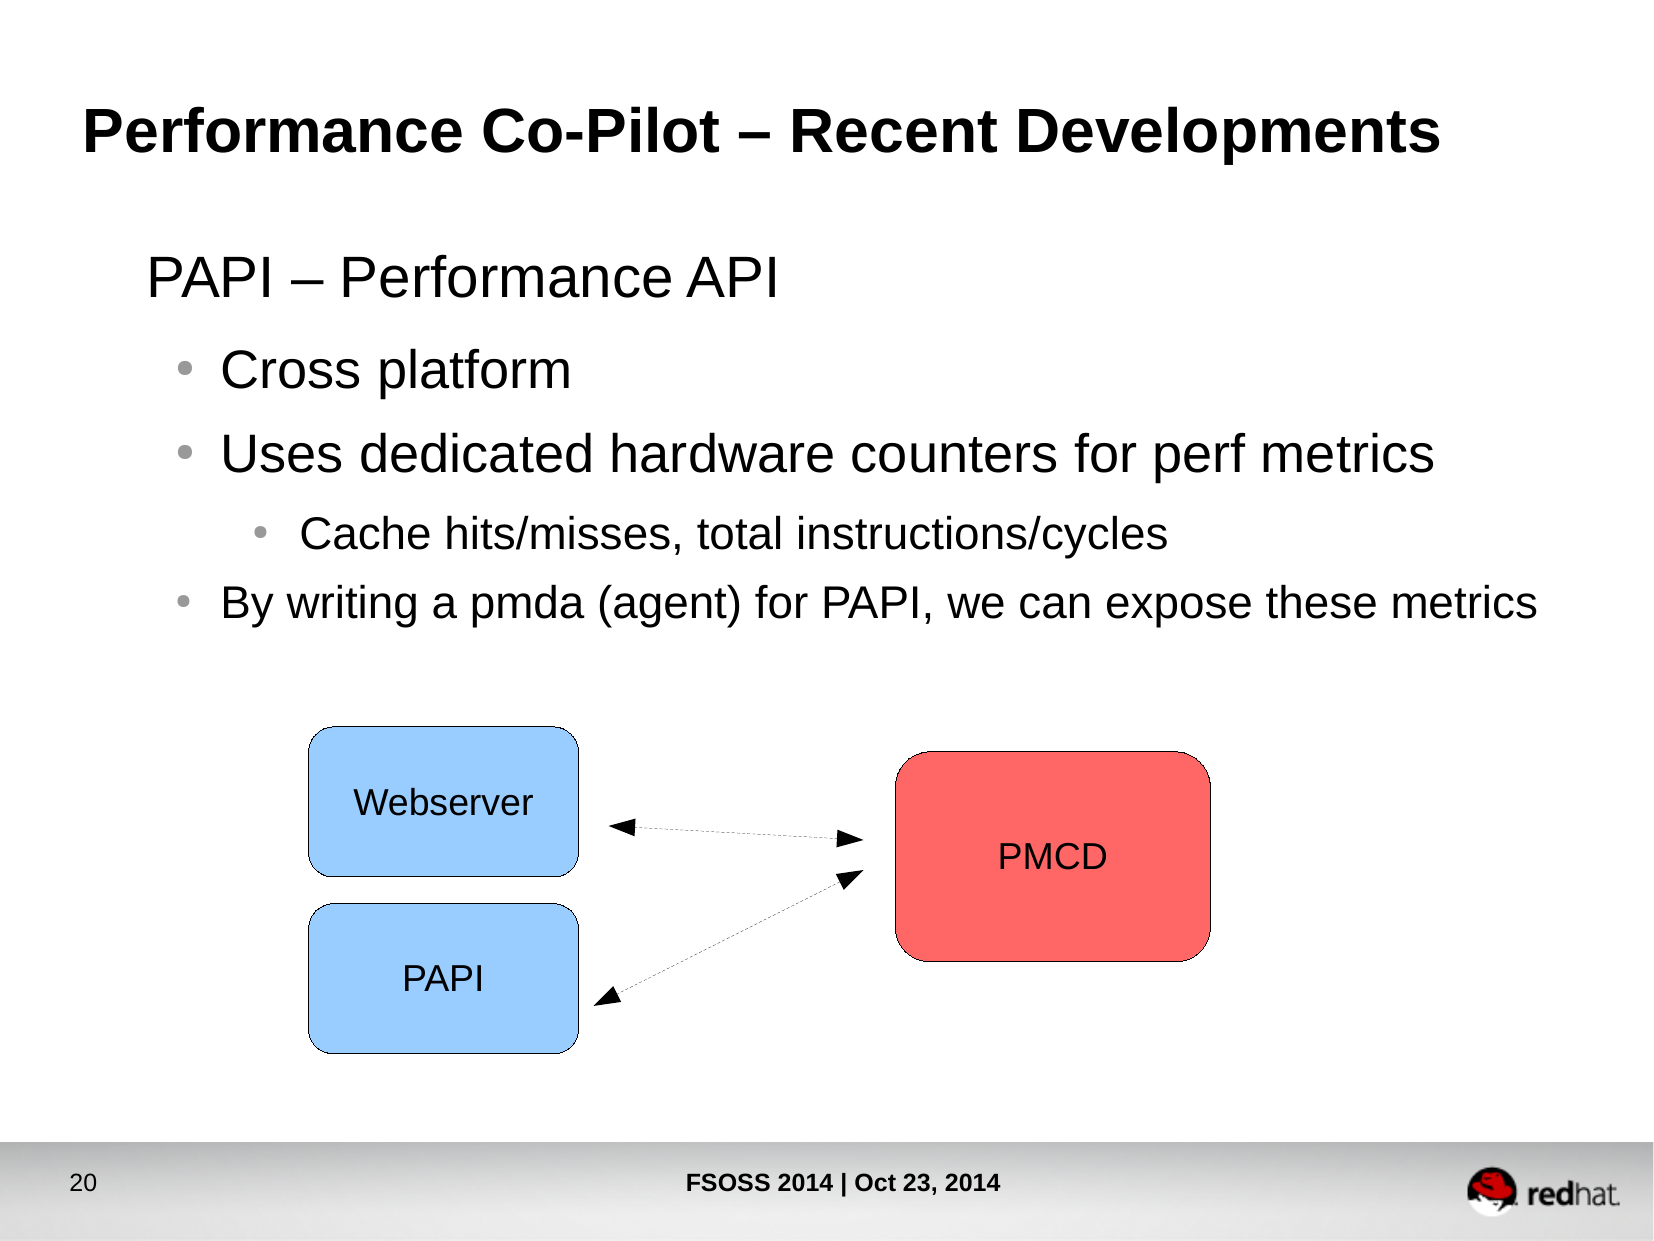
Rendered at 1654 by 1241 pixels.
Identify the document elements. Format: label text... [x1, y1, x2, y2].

list PAPI – Performance API Cross platform Uses dedicated hardware counters for perf metrics Cache hits/misses, total instructions/cycles By writing a pmda (agent) for PAPI, we can expose these metrics [86, 244, 1576, 1039]
text_box Webserver [308, 726, 579, 877]
text_box PMCD [895, 751, 1211, 962]
picture [0, 1142, 1654, 1241]
title Performance Co-Pilot – Recent Developments [82, 37, 1571, 226]
text_box PAPI [308, 903, 579, 1054]
